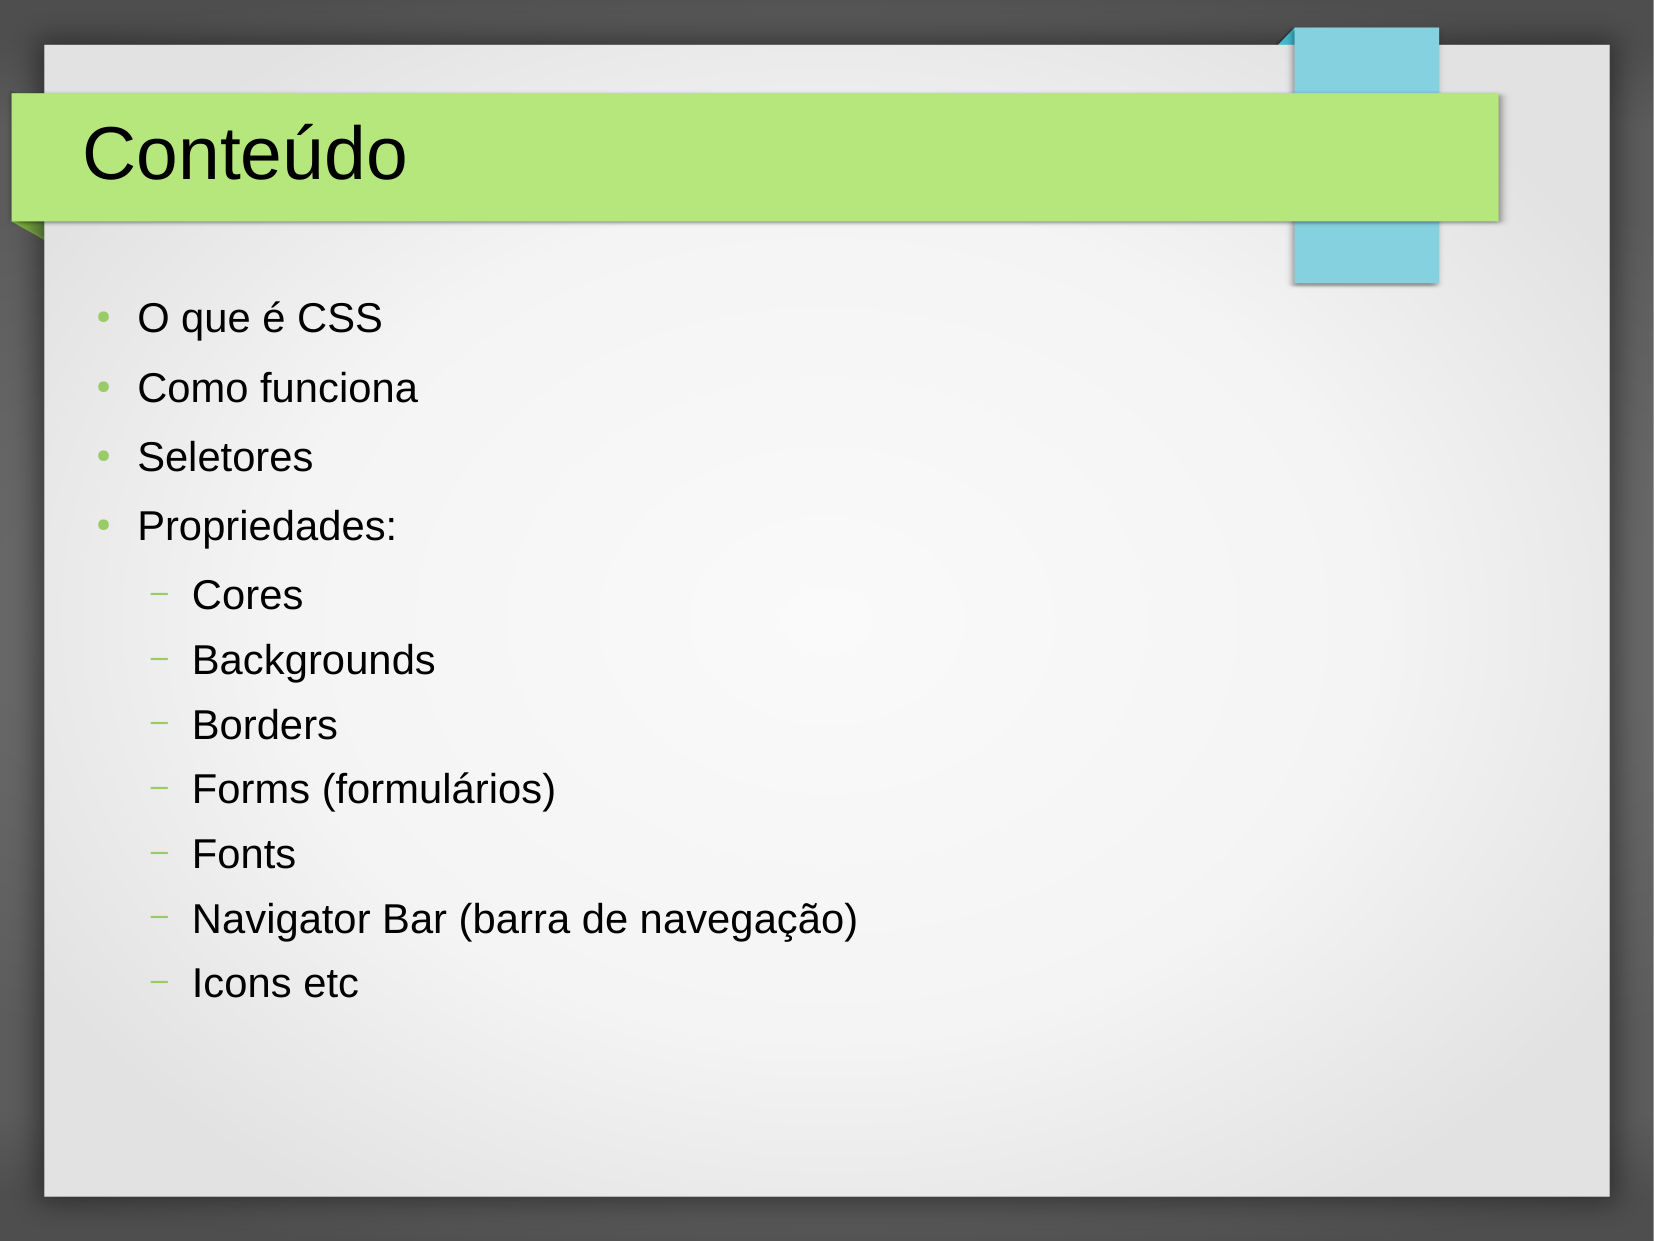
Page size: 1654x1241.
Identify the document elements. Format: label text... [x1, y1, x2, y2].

list O que é CSS Como funciona Seletores Propriedades: Cores Backgrounds Borders Forms (formulários) Fonts Navigator Bar (barra de navegação) Icons etc [82, 295, 1571, 1015]
picture [0, 0, 1654, 1241]
title Conteúdo [82, 94, 1264, 213]
